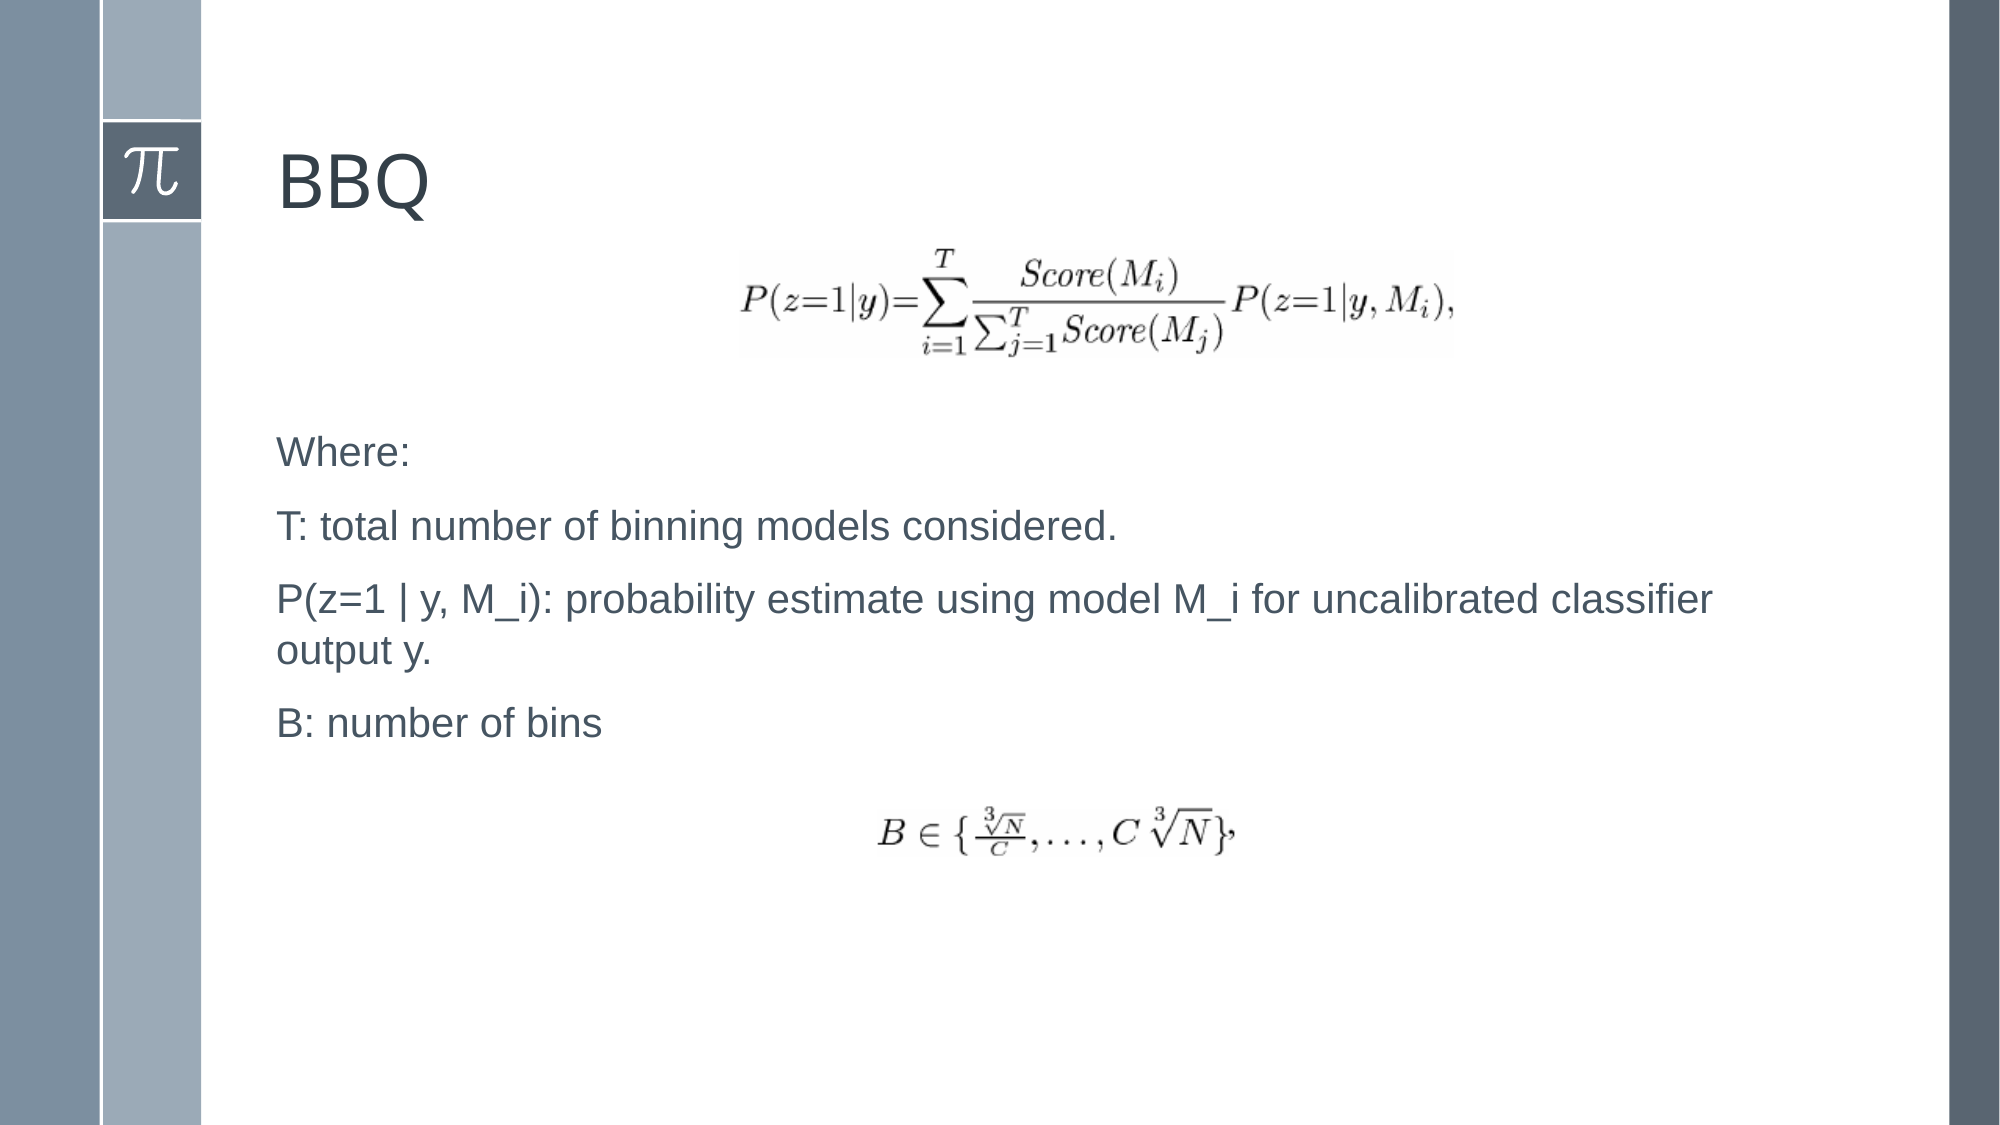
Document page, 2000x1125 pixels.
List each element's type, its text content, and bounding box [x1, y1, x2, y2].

text_box BBQ [261, 29, 1867, 233]
text_box Where: T: total number of binning models considered. P(z=1 | y, M_i): probability estimate using model M_i for uncalibrated classifier output y. B: number of bins [261, 262, 1845, 1013]
picture [710, 232, 1486, 388]
picture [875, 795, 1244, 858]
